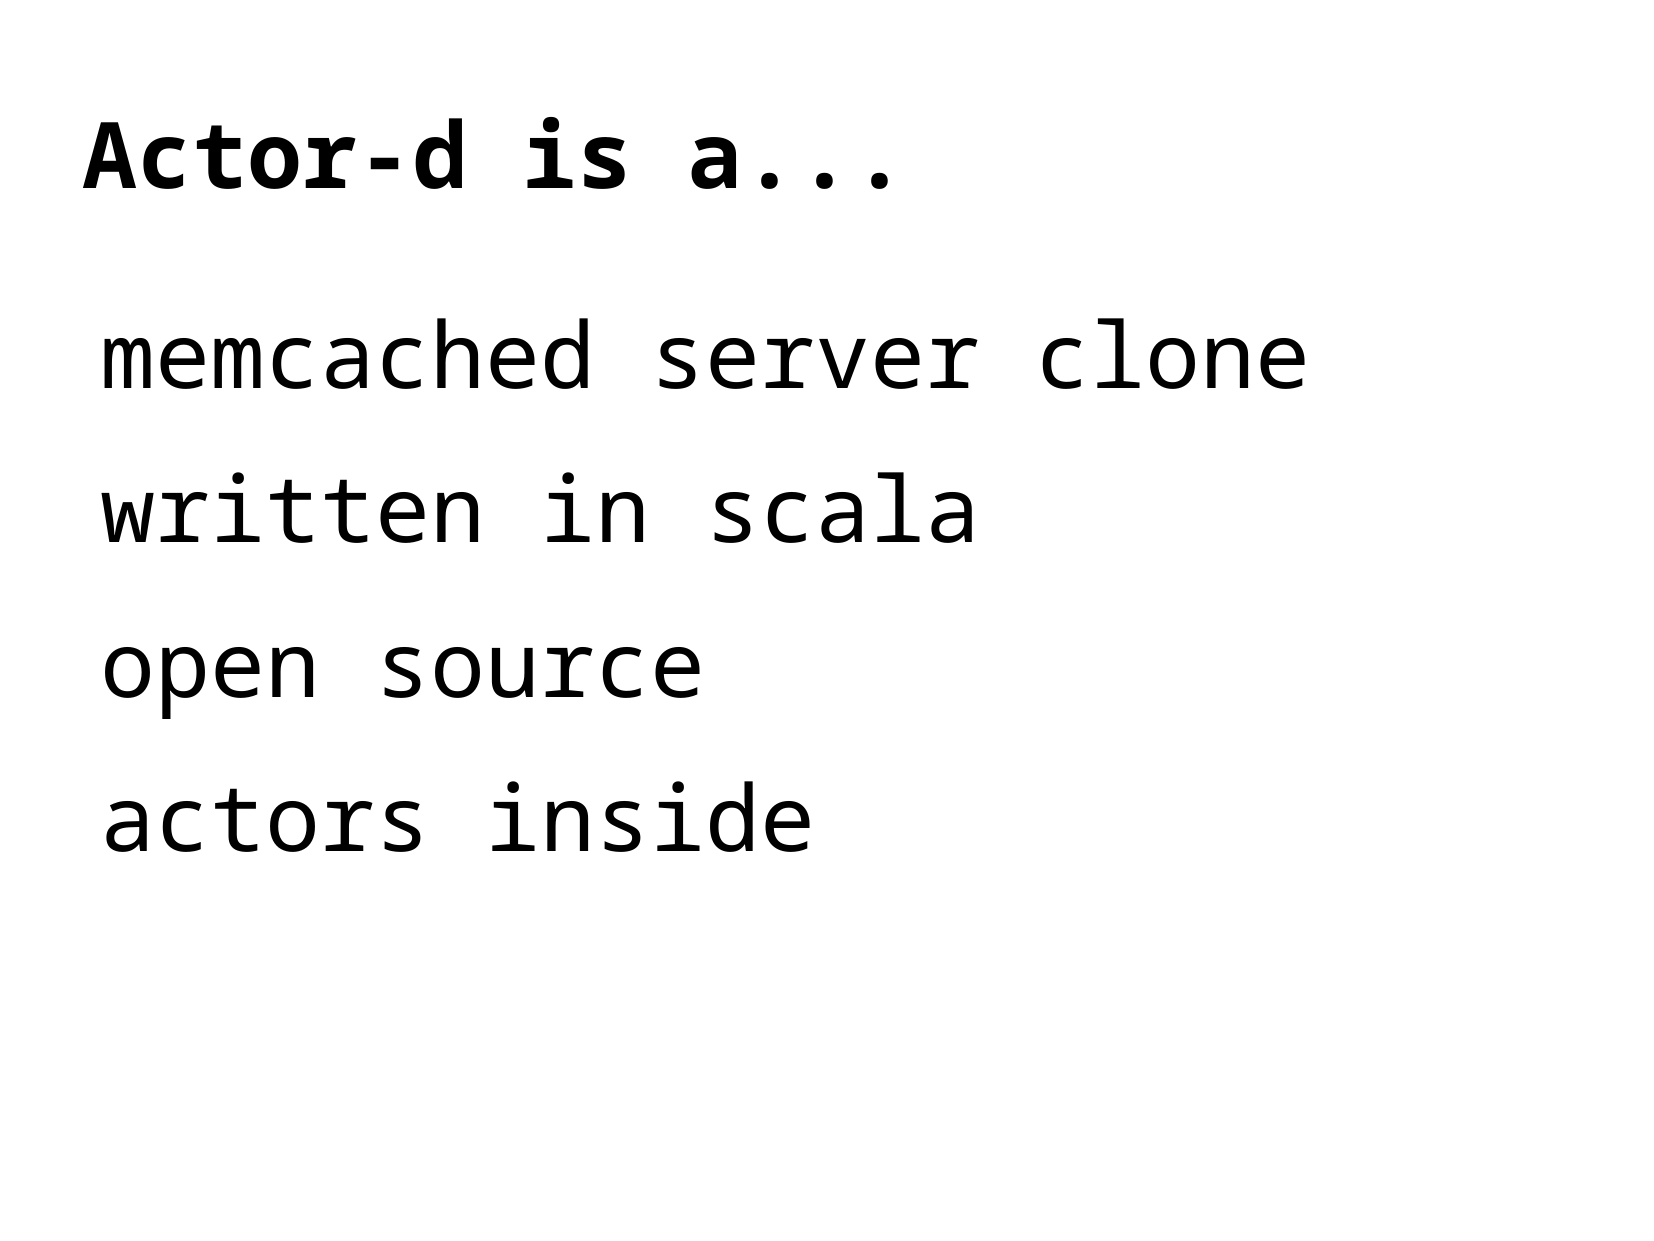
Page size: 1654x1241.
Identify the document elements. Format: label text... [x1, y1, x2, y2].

list memcached server clone written in scala open source actors inside [82, 290, 1571, 1094]
title Actor-d is a... [82, 49, 1571, 257]
